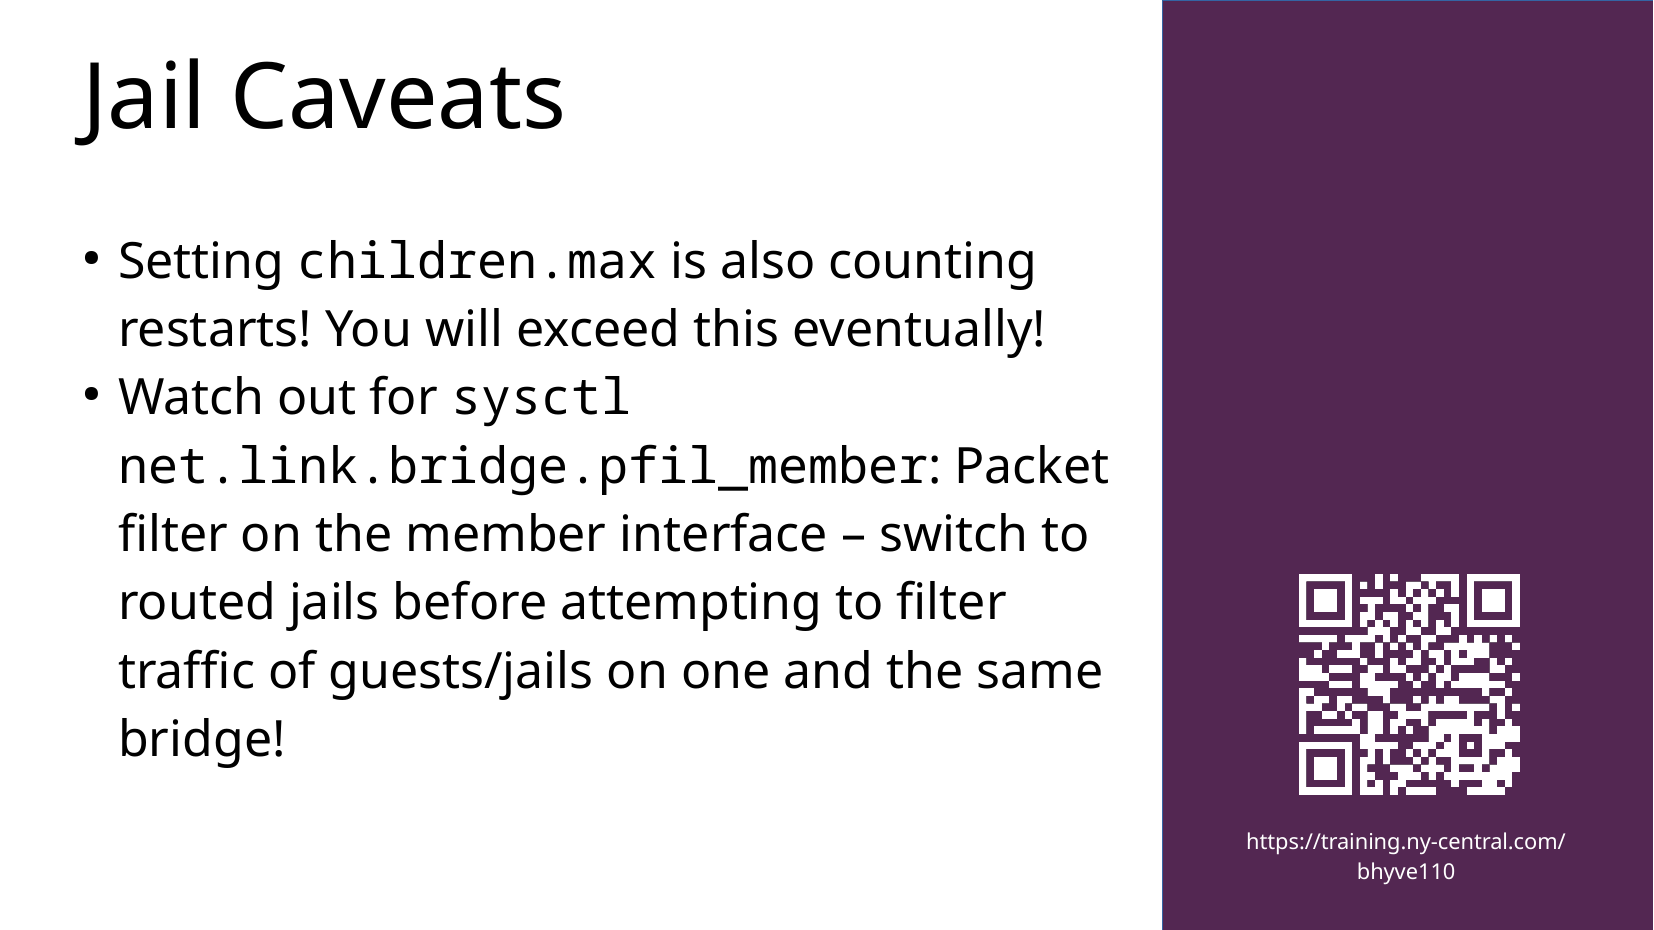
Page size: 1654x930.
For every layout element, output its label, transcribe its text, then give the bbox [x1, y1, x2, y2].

picture [1268, 543, 1550, 819]
text_box https://training.ny-central.com/bhyve110 [1200, 819, 1613, 930]
subtitle Setting children.max is also counting restarts! You will exceed this eventually! Watch out for sysctl net.link.bridge.pfil_member: Packet filter on the member interface – switch to routed jails before attempting to filter traffic of guests/jails on one and the same bridge! [82, 224, 1126, 840]
title Jail Caveats [82, 37, 1571, 150]
text_box [1162, 0, 1653, 930]
